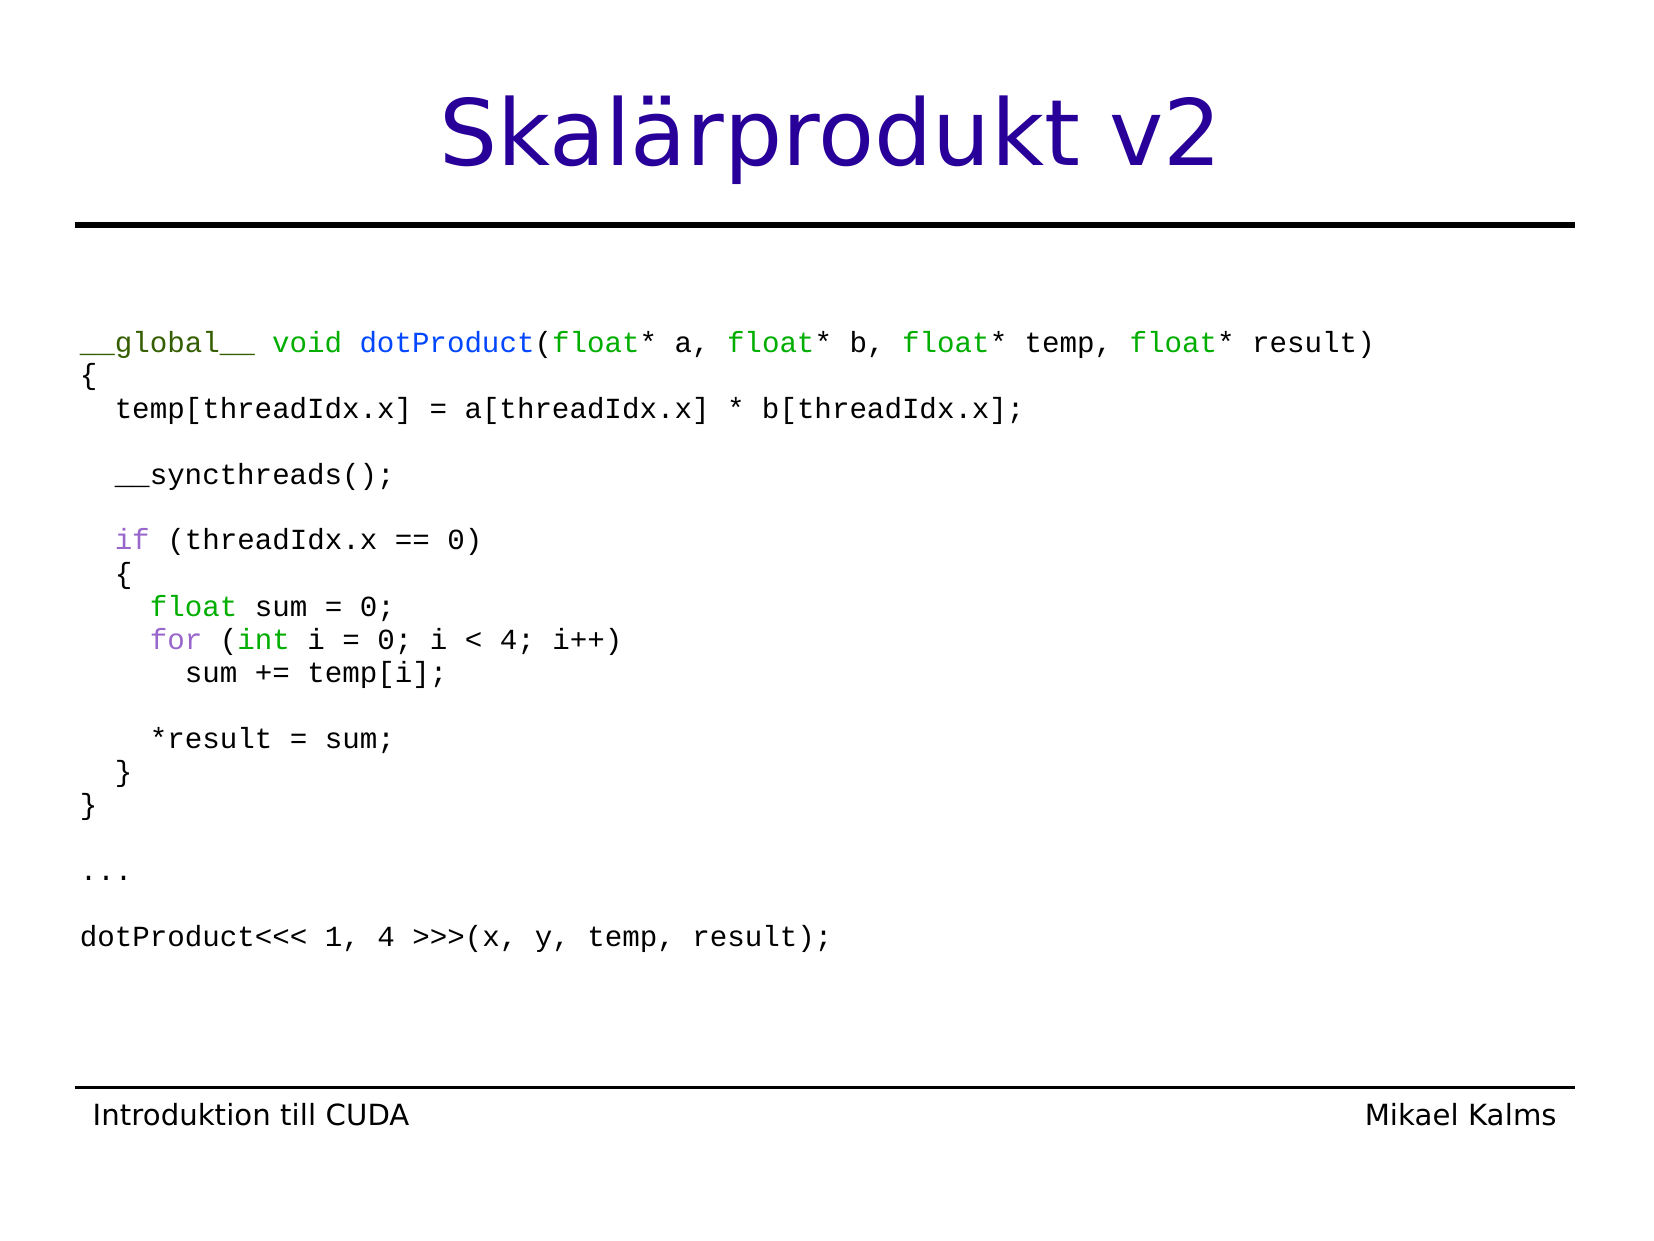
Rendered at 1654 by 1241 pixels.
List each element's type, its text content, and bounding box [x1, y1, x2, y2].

text_box __global__ void dotProduct(float* a, float* b, float* temp, float* result) { temp[threadIdx.x] = a[threadIdx.x] * b[threadIdx.x]; __syncthreads(); if (threadIdx.x == 0) { float sum = 0; for (int i = 0; i < 4; i++) sum += temp[i]; *result = sum; } } ... dotProduct<<< 1, 4 >>>(x, y, temp, result); [79, 301, 1568, 1015]
title Skalärprodukt v2 [86, 37, 1576, 231]
text_box Mikael Kalms [1347, 1087, 1576, 1143]
text_box Introduktion till CUDA [75, 1087, 428, 1143]
